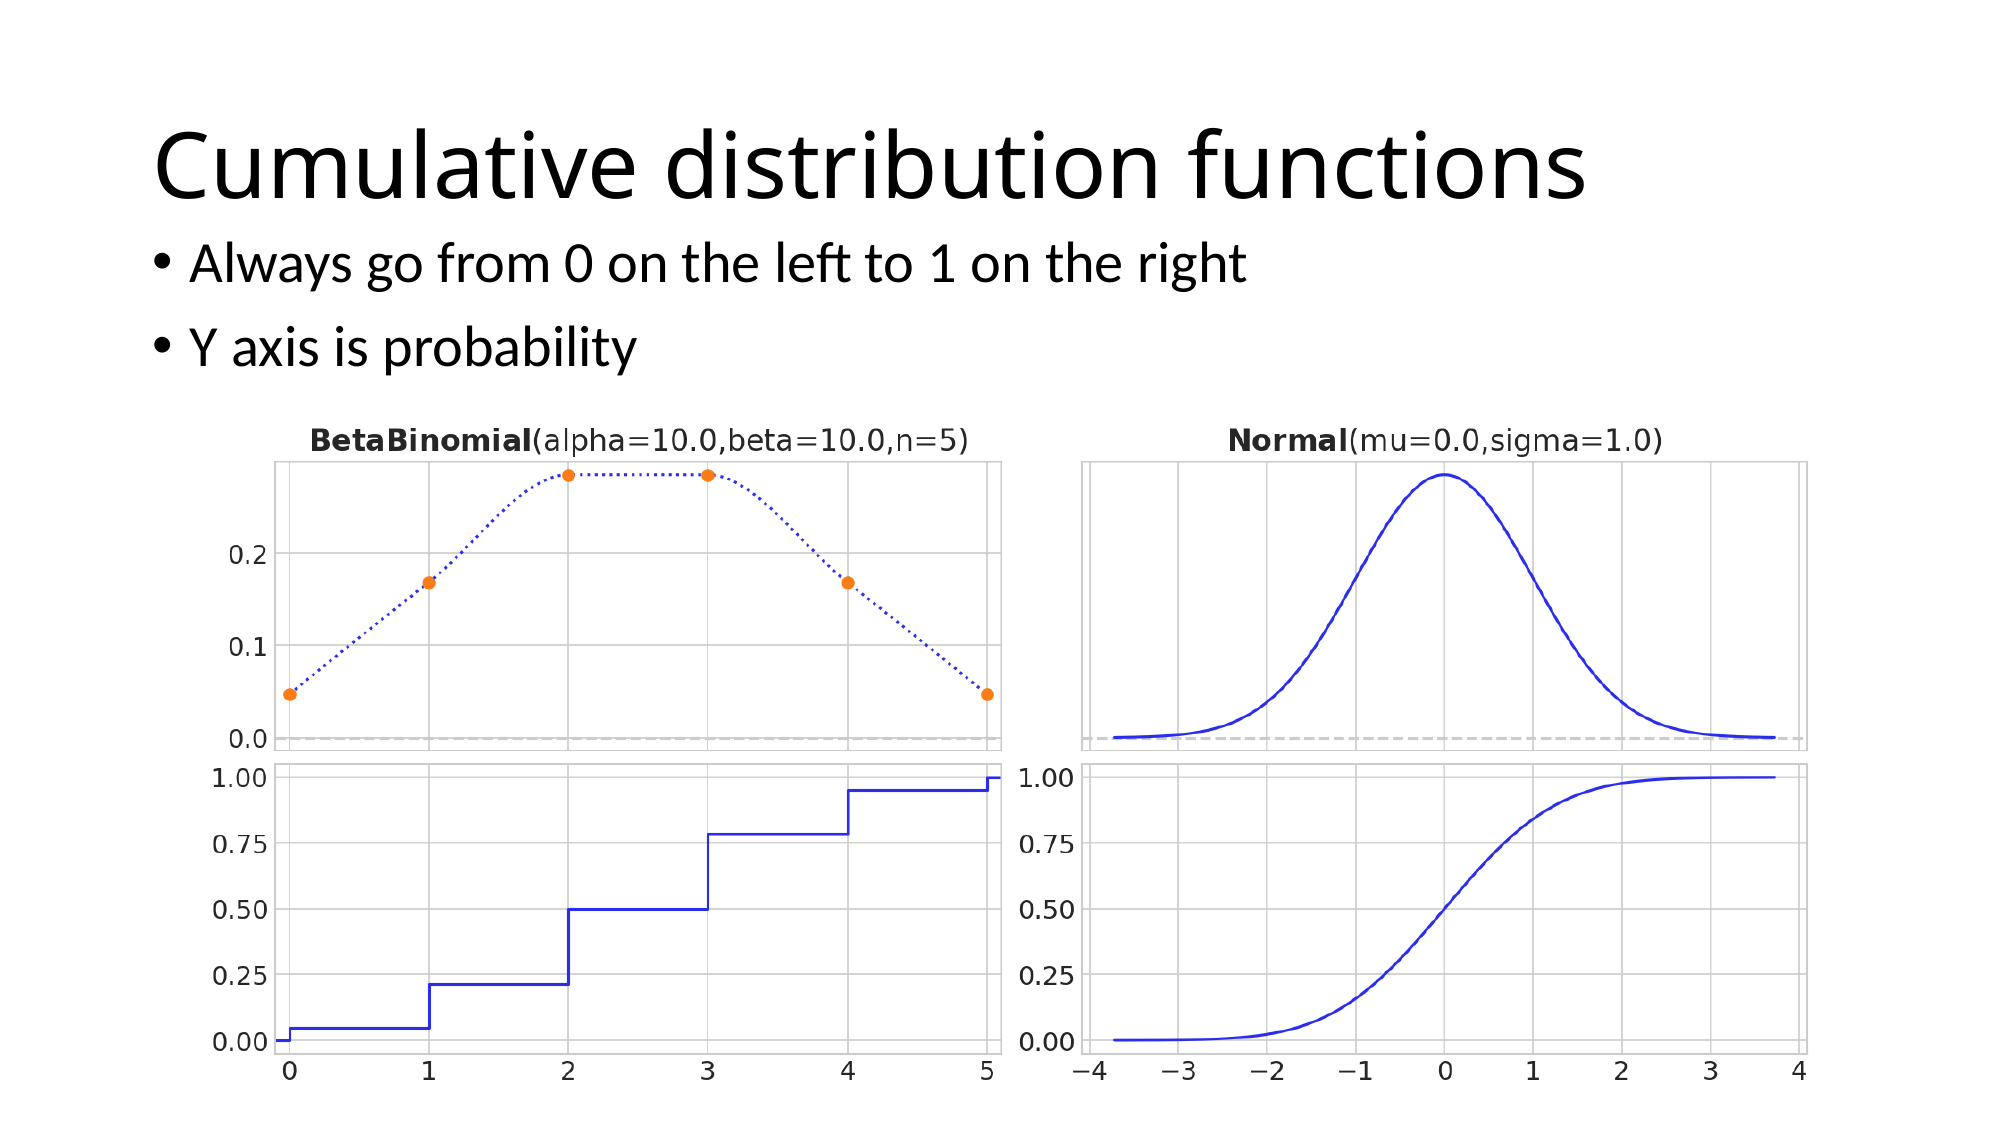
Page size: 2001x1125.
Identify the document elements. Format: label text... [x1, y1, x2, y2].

title Cumulative distribution functions [137, 59, 1863, 224]
picture [197, 412, 1820, 1098]
list Always go from 0 on the left to 1 on the right Y axis is probability [137, 224, 1863, 376]
